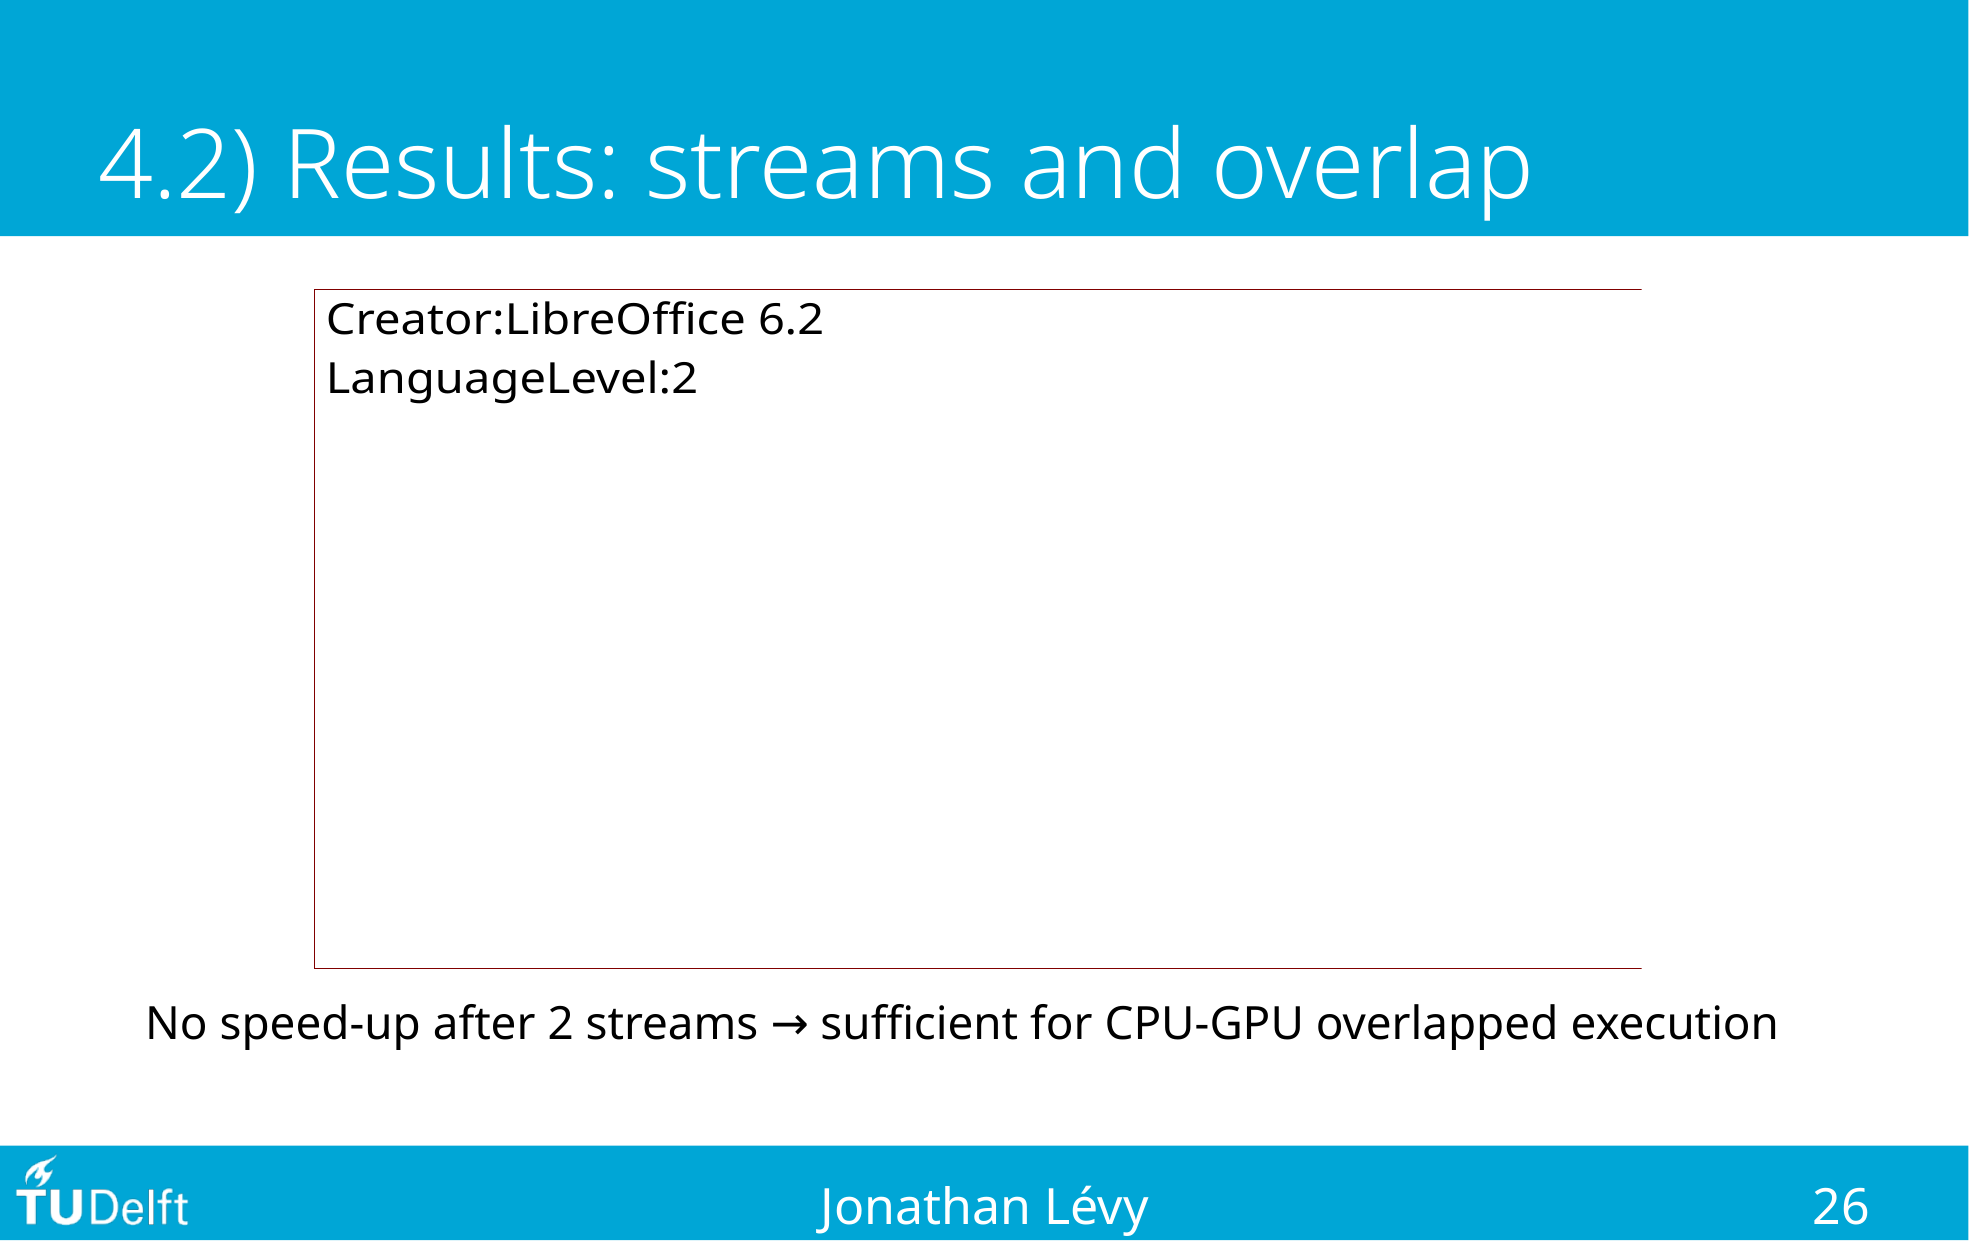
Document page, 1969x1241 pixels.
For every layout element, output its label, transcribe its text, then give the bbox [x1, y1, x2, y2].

title 4.2) Results: streams and overlap [98, 19, 1870, 227]
text_box No speed-up after 2 streams → sufficient for CPU-GPU overlapped execution [59, 986, 1867, 1057]
picture [310, 286, 1642, 969]
